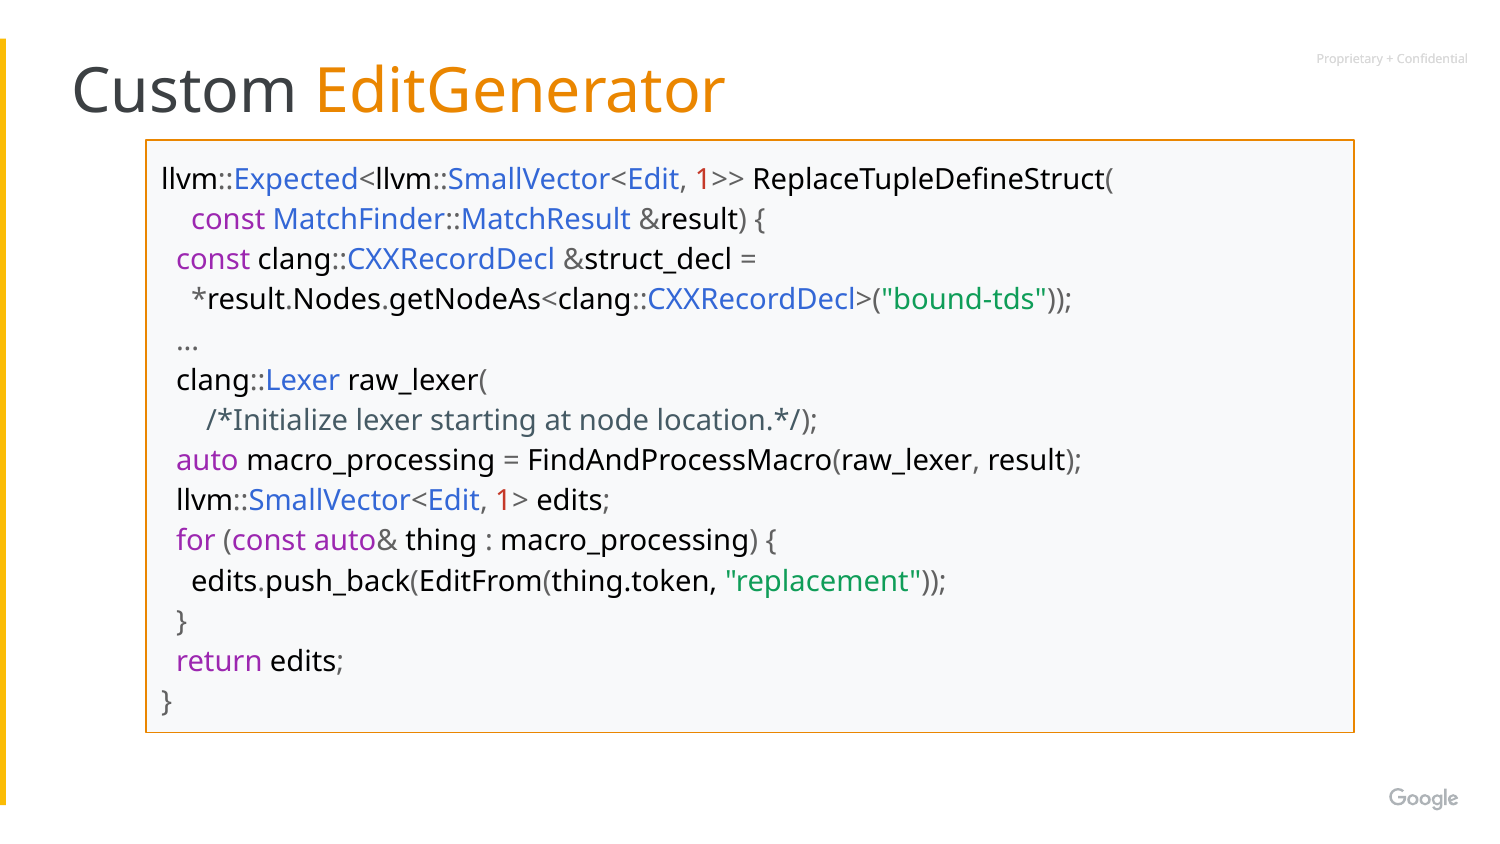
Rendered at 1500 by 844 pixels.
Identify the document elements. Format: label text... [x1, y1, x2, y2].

title Custom EditGenerator [56, 43, 1336, 112]
text_box llvm::Expected<llvm::SmallVector<Edit, 1>> ReplaceTupleDefineStruct( const MatchFinder::MatchResult &result) { const clang::CXXRecordDecl &struct_decl = *result.Nodes.getNodeAs<clang::CXXRecordDecl>("bound-tds")); ... clang::Lexer raw_lexer( /*Initialize lexer starting at node location.*/); auto macro_processing = FindAndProcessMacro(raw_lexer, result); llvm::SmallVector<Edit, 1> edits; for (const auto& thing : macro_processing) { edits.push_back(EditFrom(thing.token, "replacement")); } return edits; } [145, 140, 1355, 733]
